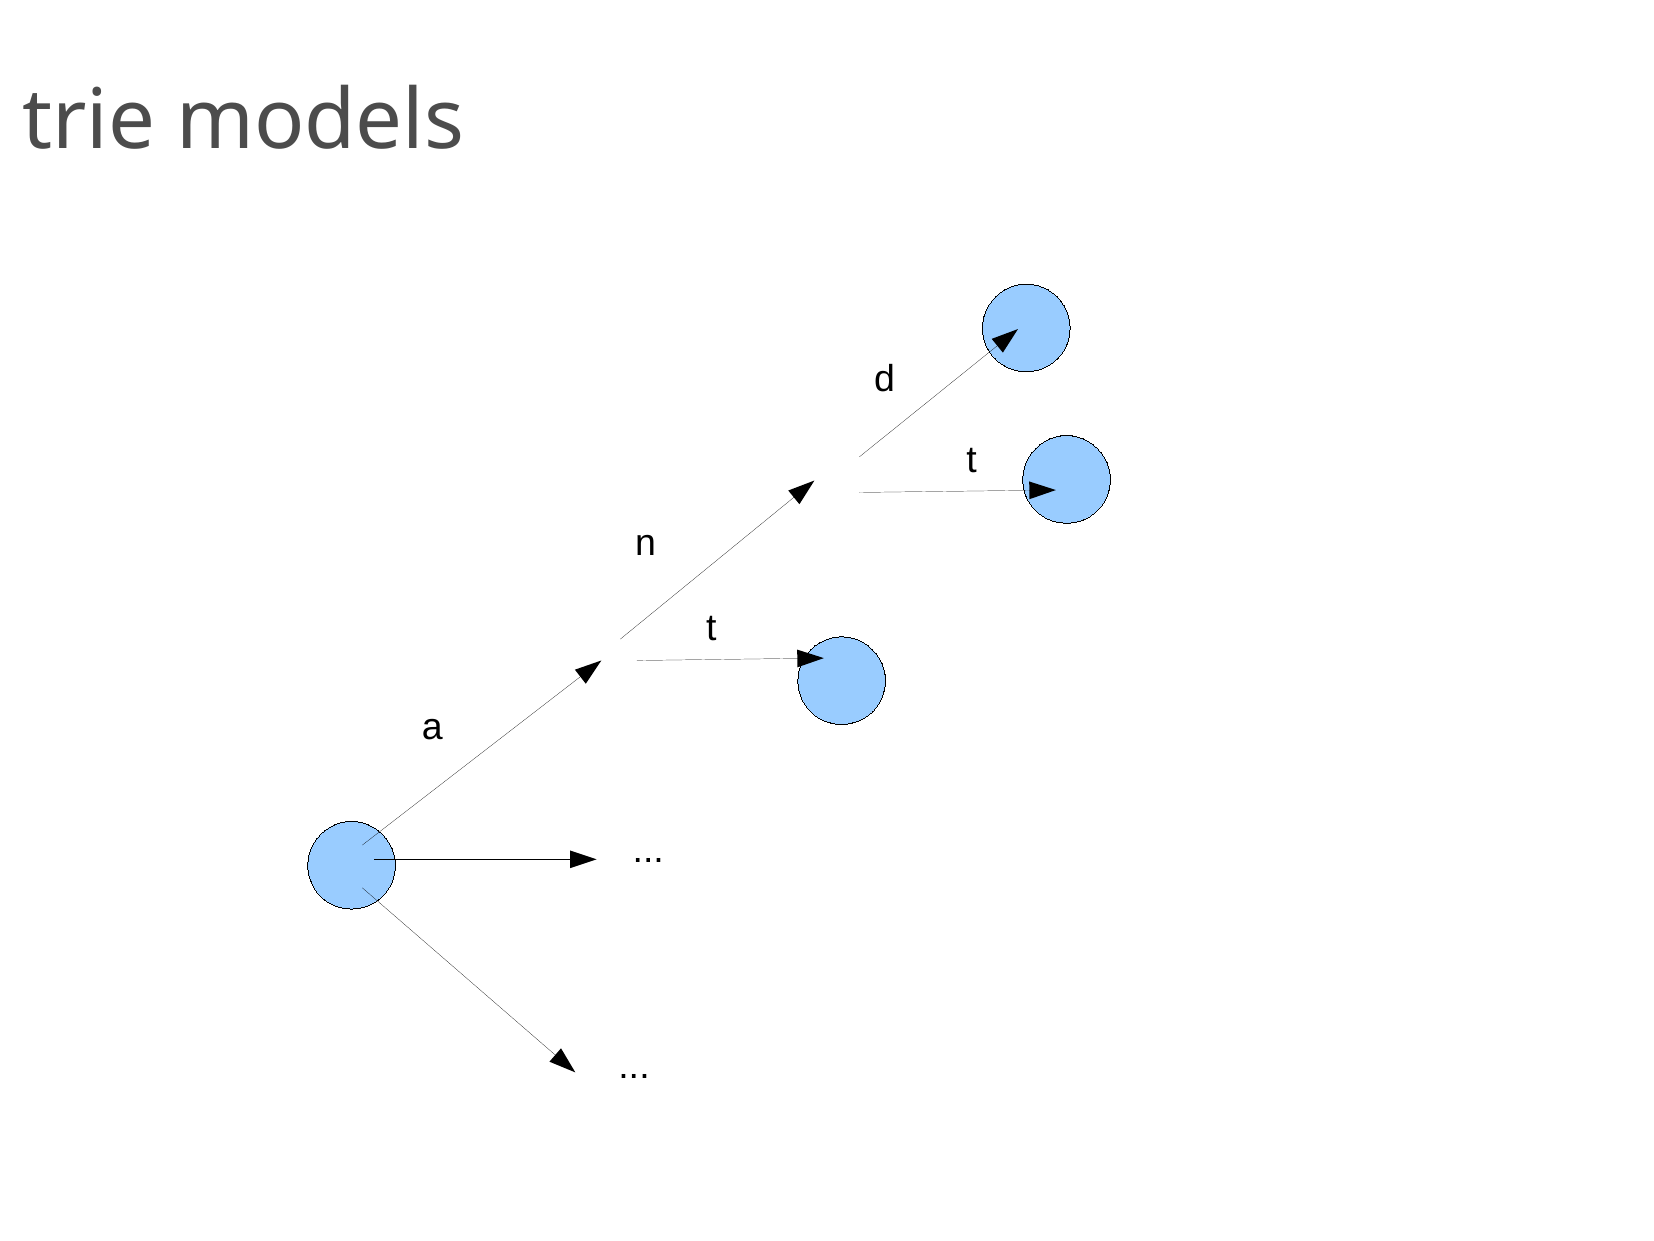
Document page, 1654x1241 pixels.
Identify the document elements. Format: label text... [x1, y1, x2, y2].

text_box n [620, 513, 668, 571]
text_box d [859, 350, 905, 408]
text_box t [691, 598, 742, 656]
title trie models [22, 26, 1654, 205]
text_box a [407, 698, 465, 756]
text_box ... [617, 821, 850, 879]
text_box [797, 636, 886, 725]
text_box ... [603, 1036, 763, 1094]
text_box [307, 821, 396, 910]
text_box [1022, 435, 1111, 524]
text_box [982, 284, 1071, 372]
text_box t [951, 430, 995, 488]
